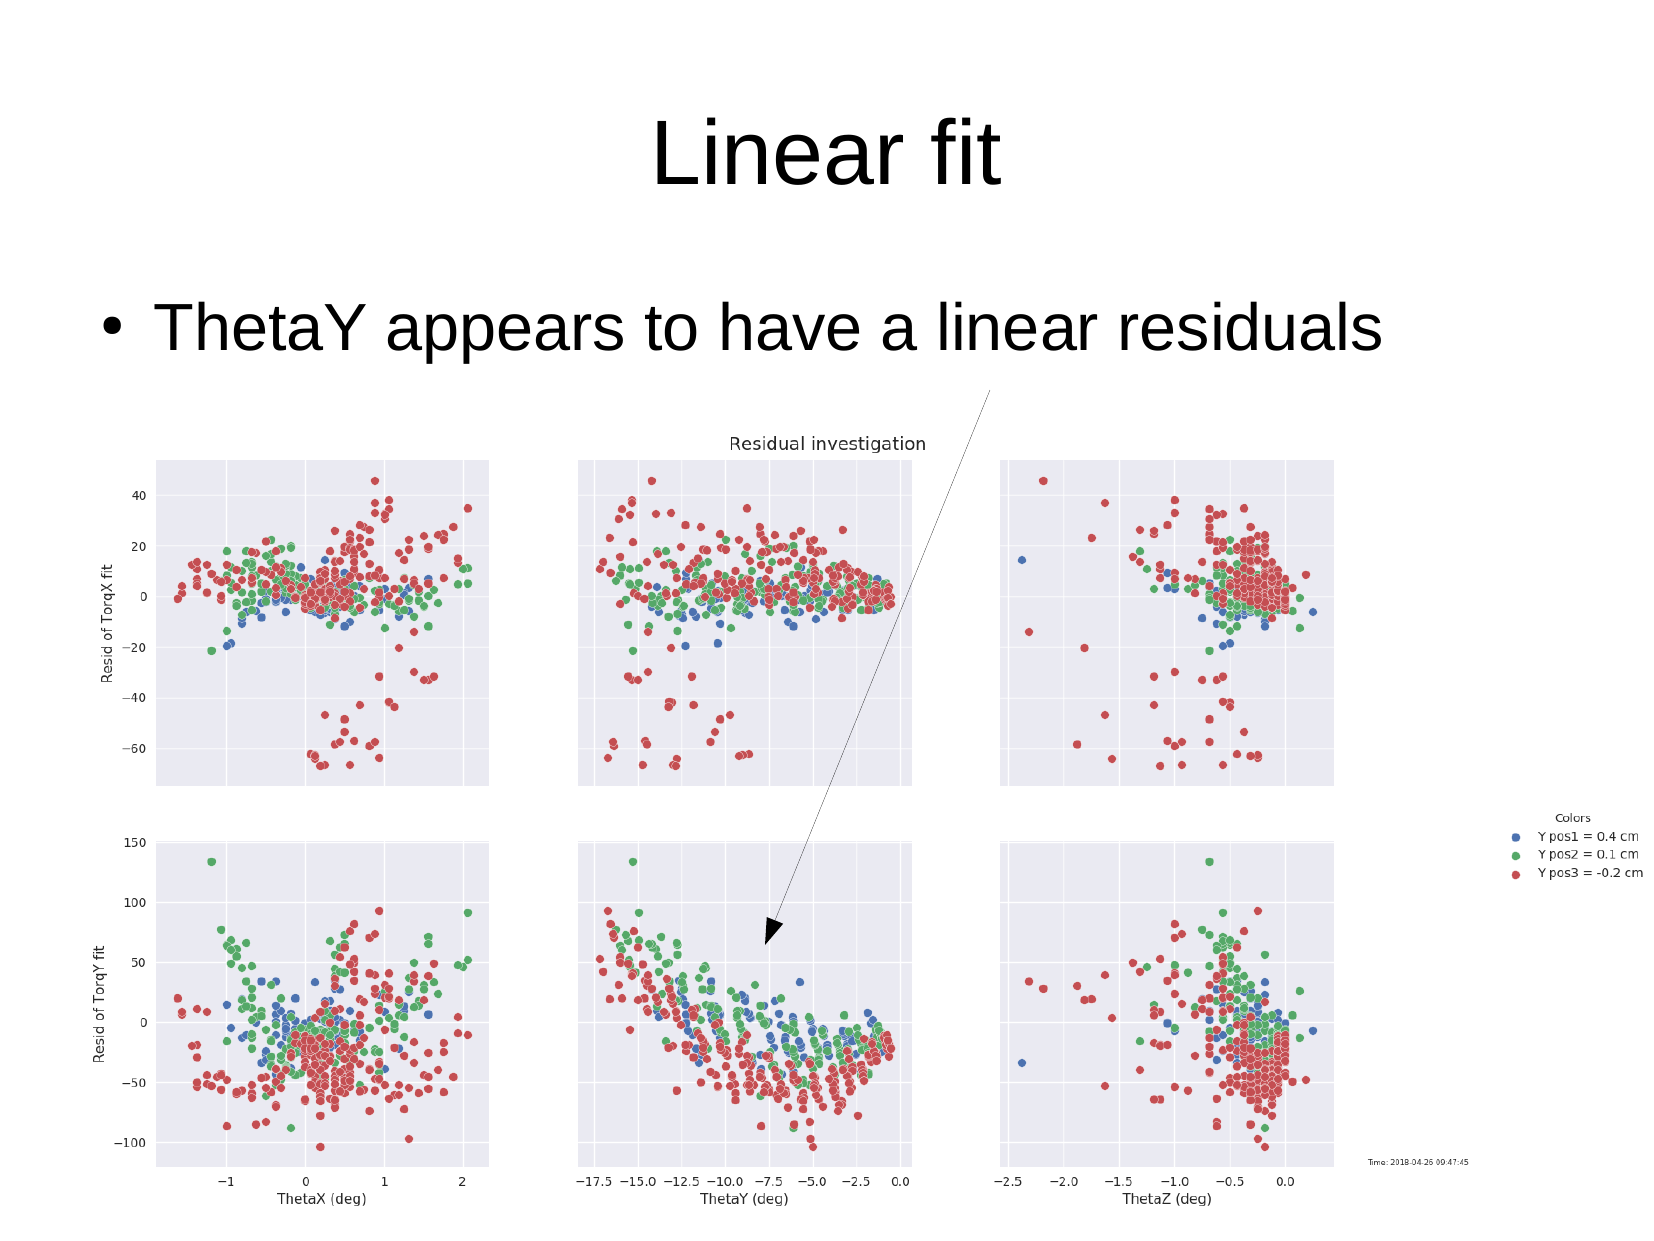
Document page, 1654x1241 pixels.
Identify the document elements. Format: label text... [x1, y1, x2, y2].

picture [0, 419, 1654, 1241]
title Linear fit [82, 49, 1571, 257]
list ThetaY appears to have a linear residuals [82, 290, 1571, 419]
